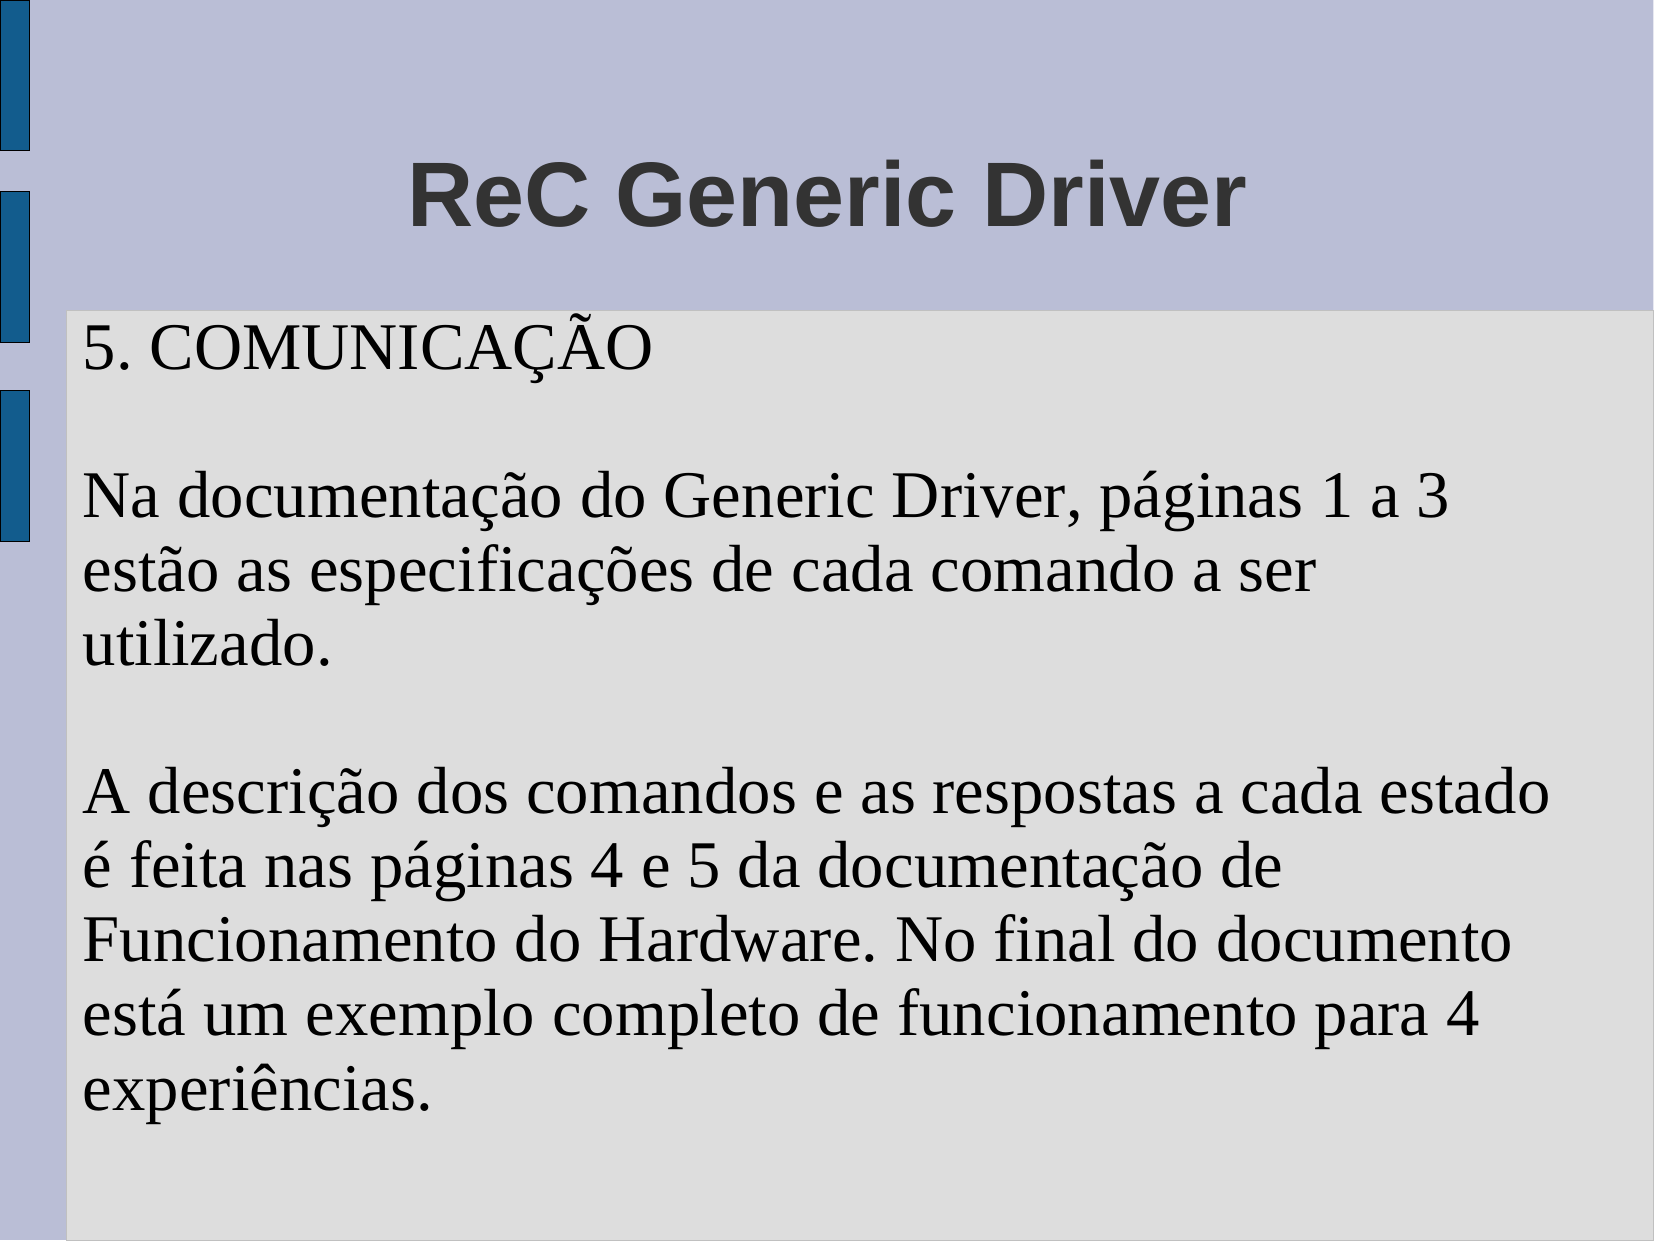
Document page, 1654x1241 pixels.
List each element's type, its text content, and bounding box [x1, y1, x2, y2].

subtitle 5. COMUNICAÇÃO Na documentação do Generic Driver, páginas 1 a 3 estão as especificações de cada comando a ser utilizado. A descrição dos comandos e as respostas a cada estado é feita nas páginas 4 e 5 da documentação de Funcionamento do Hardware. No final do documento está um exemplo completo de funcionamento para 4 experiências. [82, 309, 1571, 1125]
title ReC Generic Driver [121, 91, 1534, 299]
